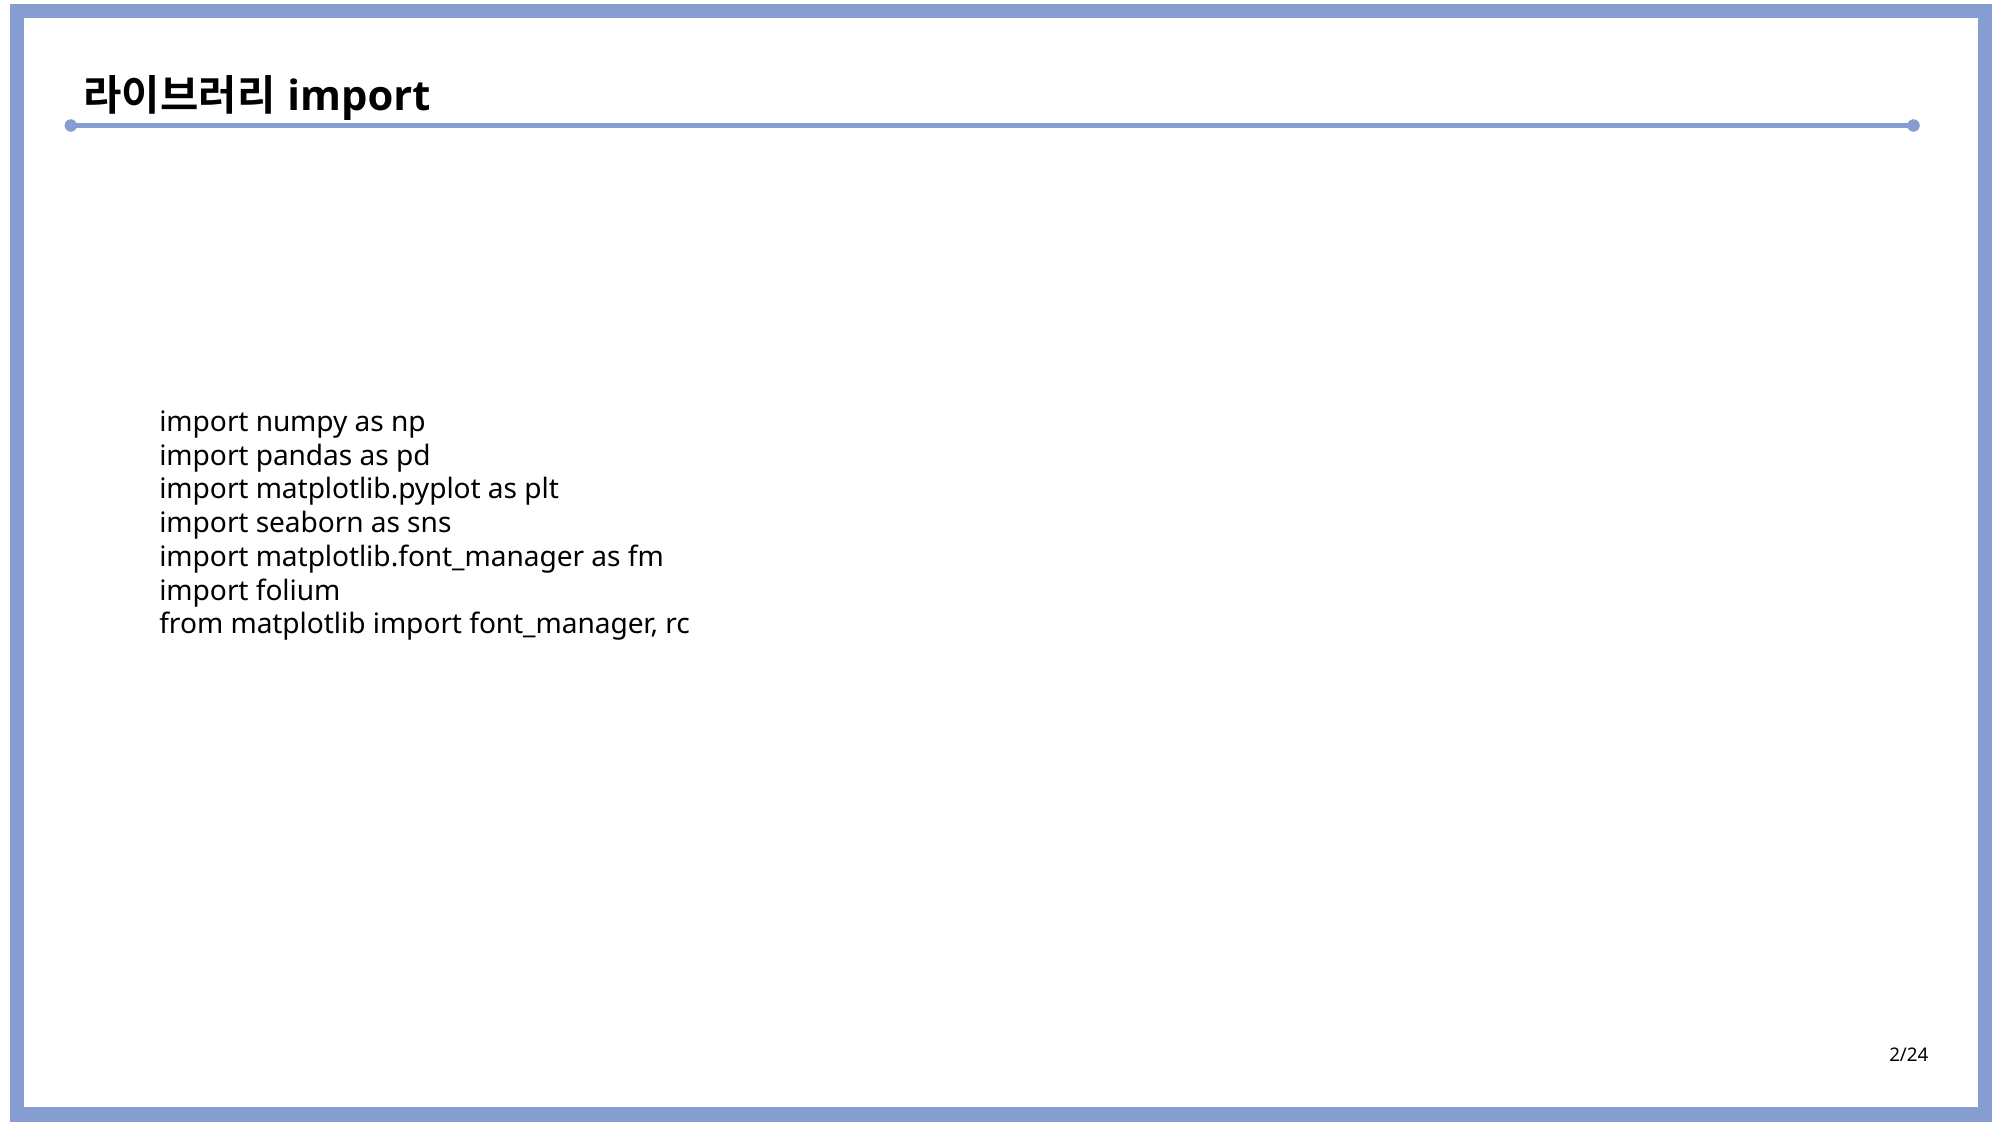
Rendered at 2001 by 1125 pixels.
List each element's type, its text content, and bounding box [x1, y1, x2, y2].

text_box 라이브러리 import [68, 61, 469, 126]
text_box import numpy as np import pandas as pd import matplotlib.pyplot as plt import seaborn as sns import matplotlib.font_manager as fm import folium from matplotlib import font_manager, rc [144, 395, 1487, 647]
